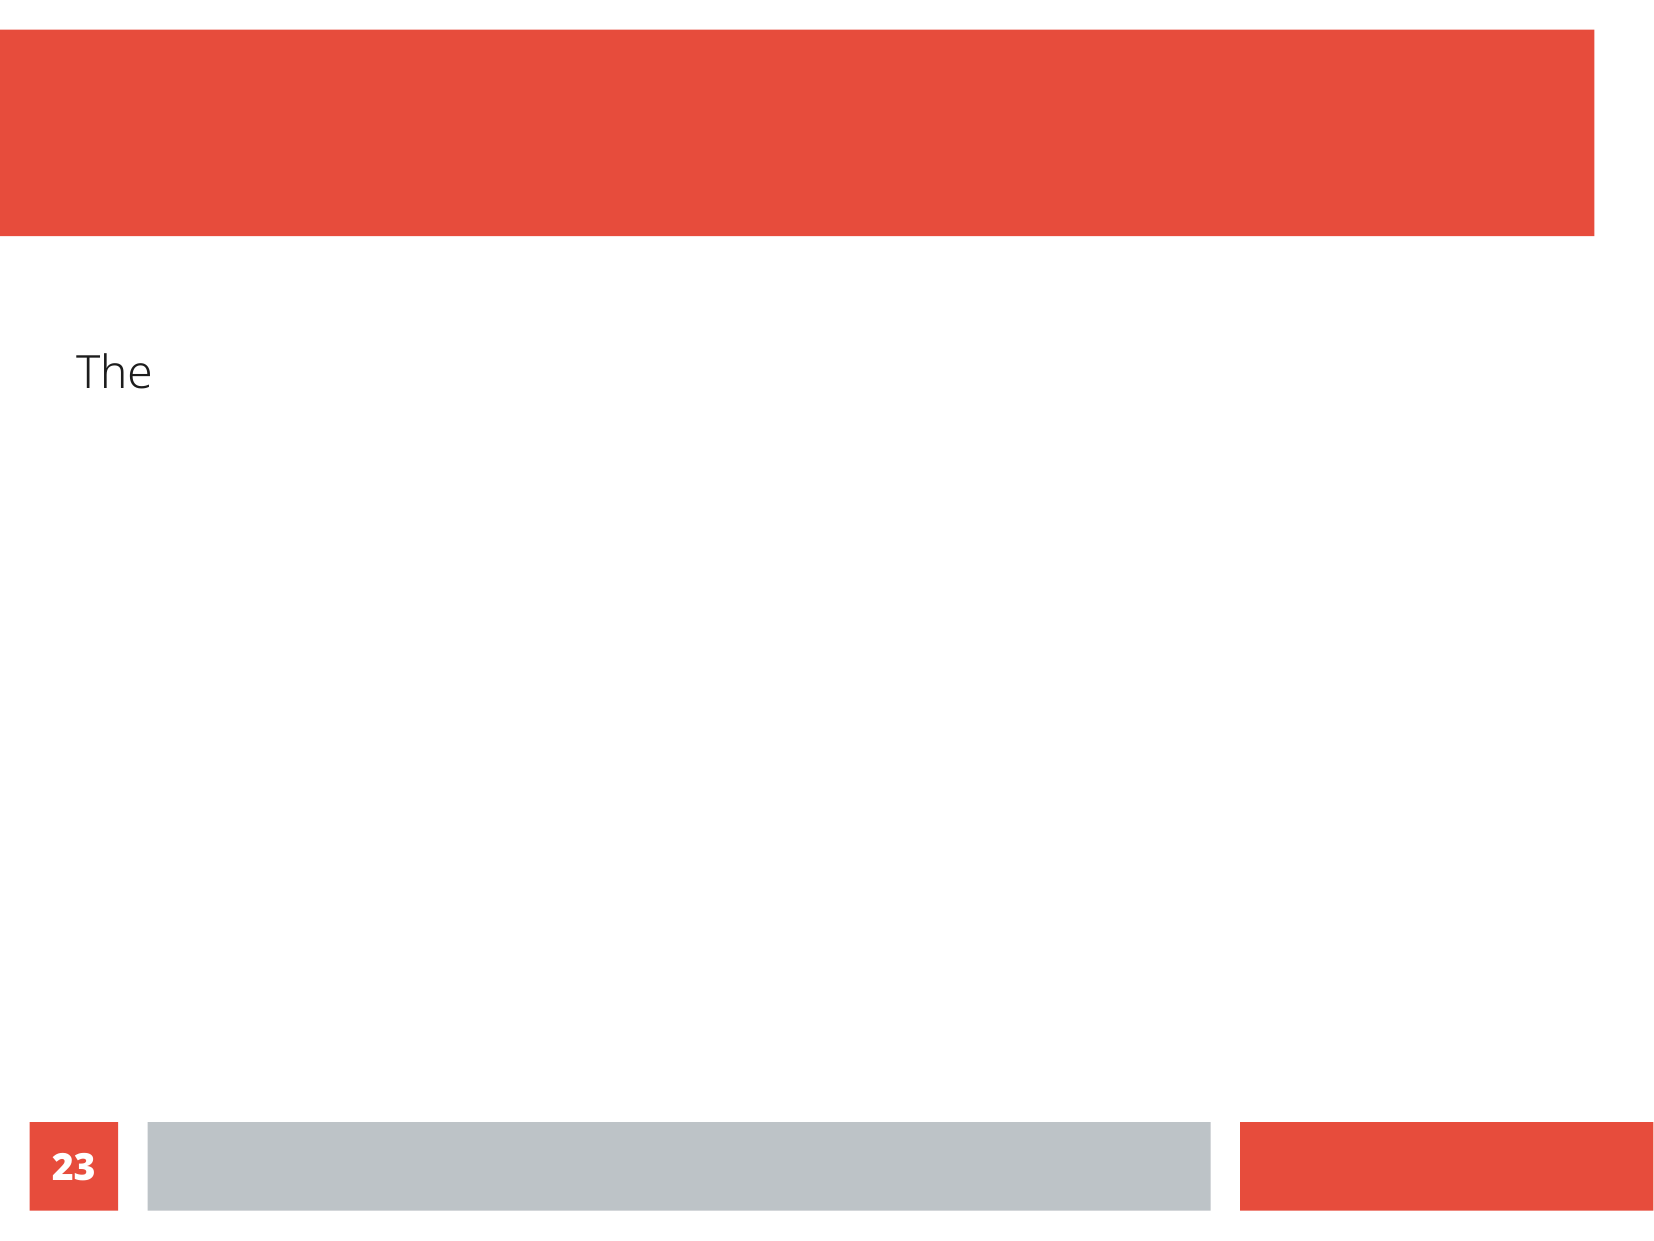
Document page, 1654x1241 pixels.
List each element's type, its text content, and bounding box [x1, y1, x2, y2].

text_box The [76, 330, 1582, 934]
